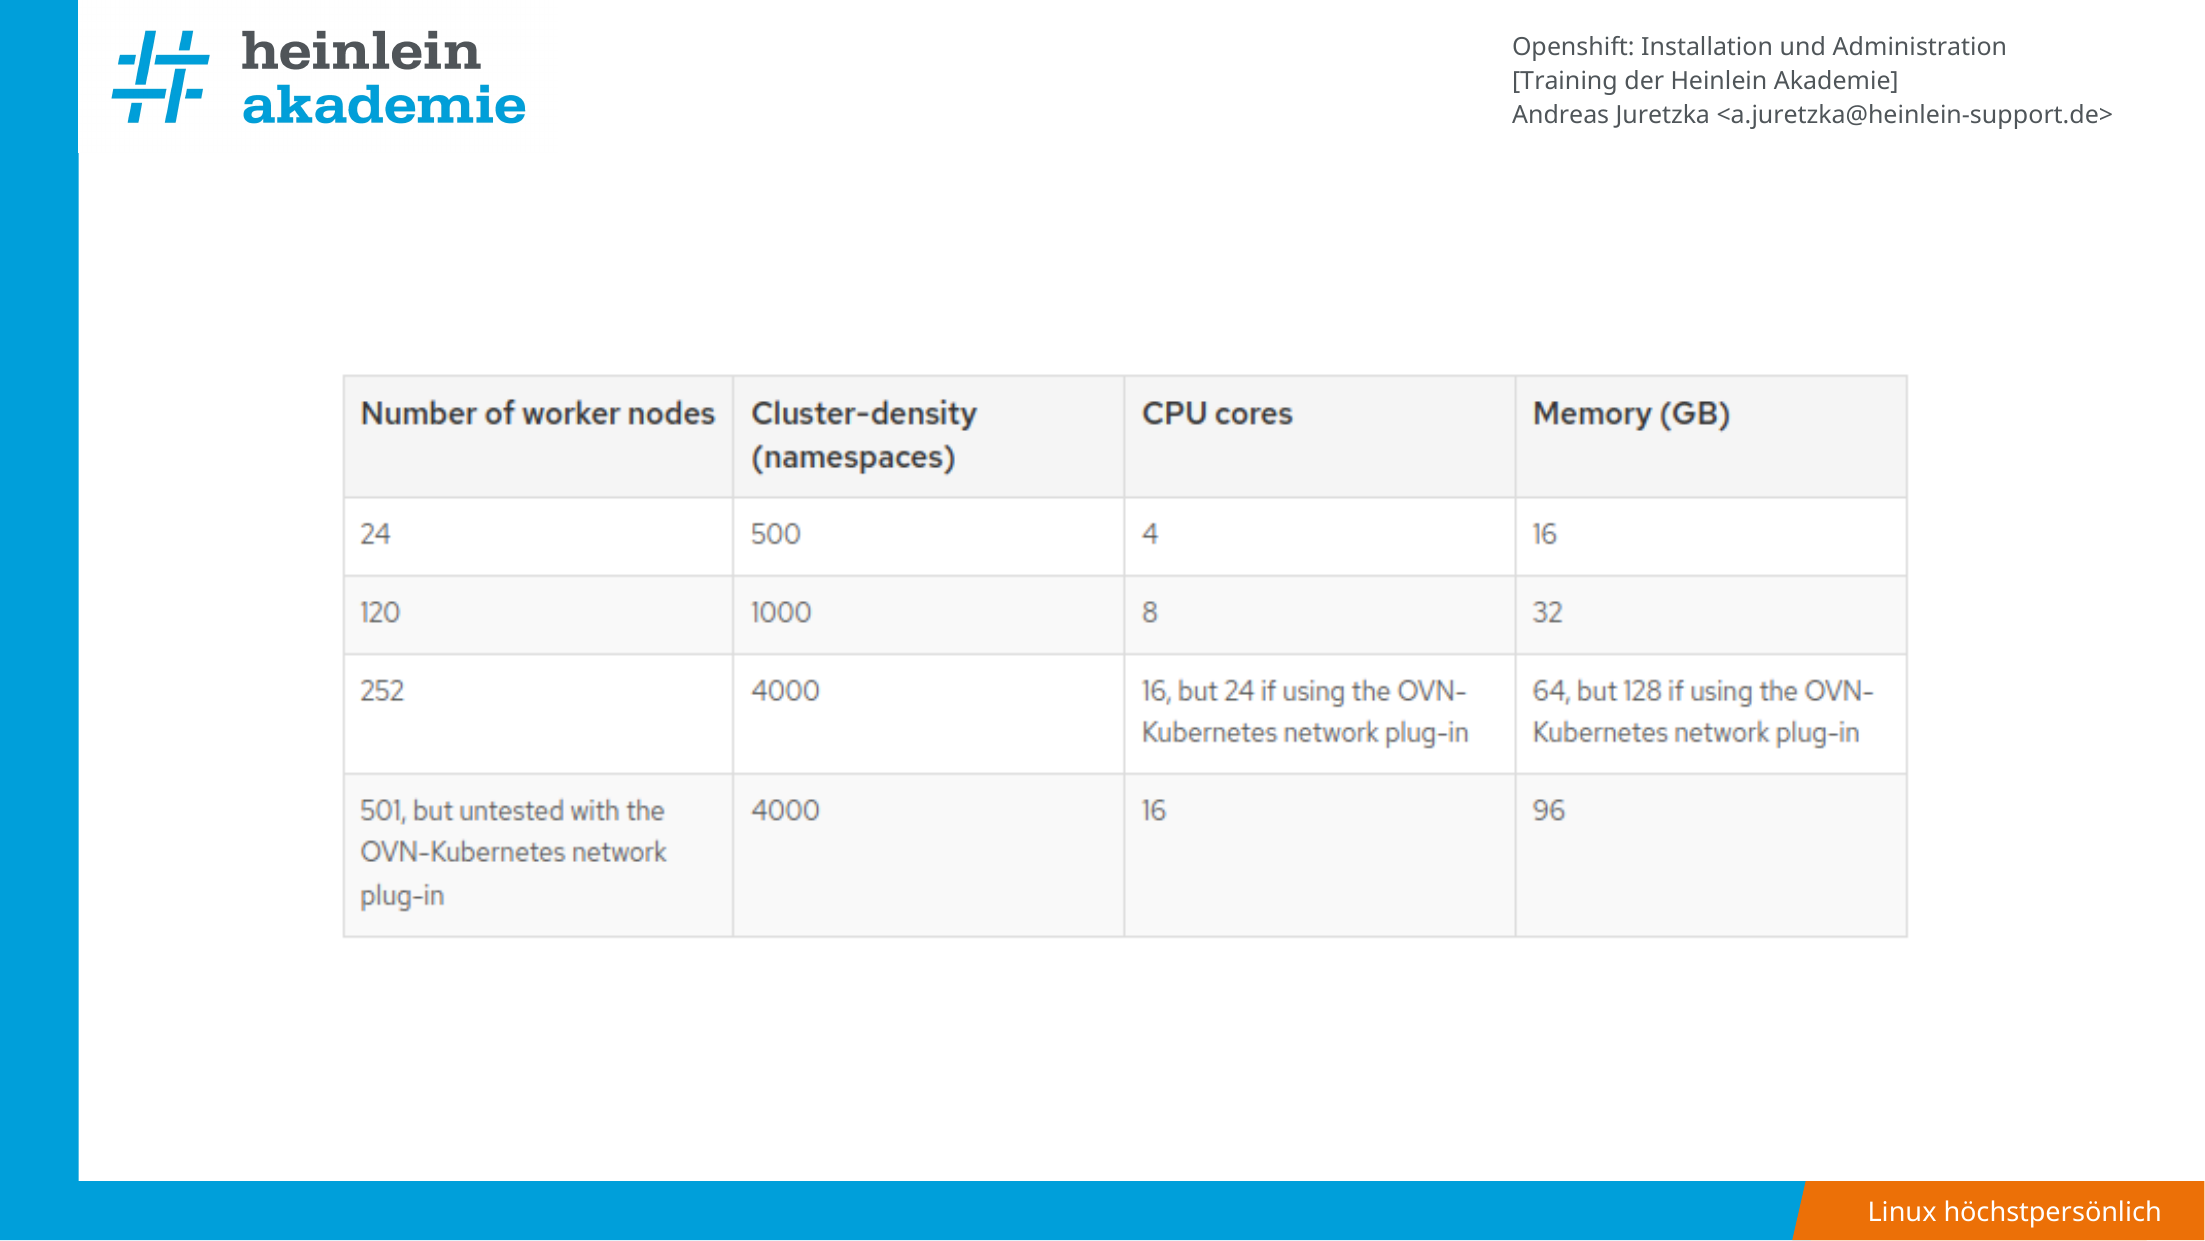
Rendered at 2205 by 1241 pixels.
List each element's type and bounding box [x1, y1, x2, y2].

picture [79, 0, 558, 153]
picture [331, 367, 1927, 961]
